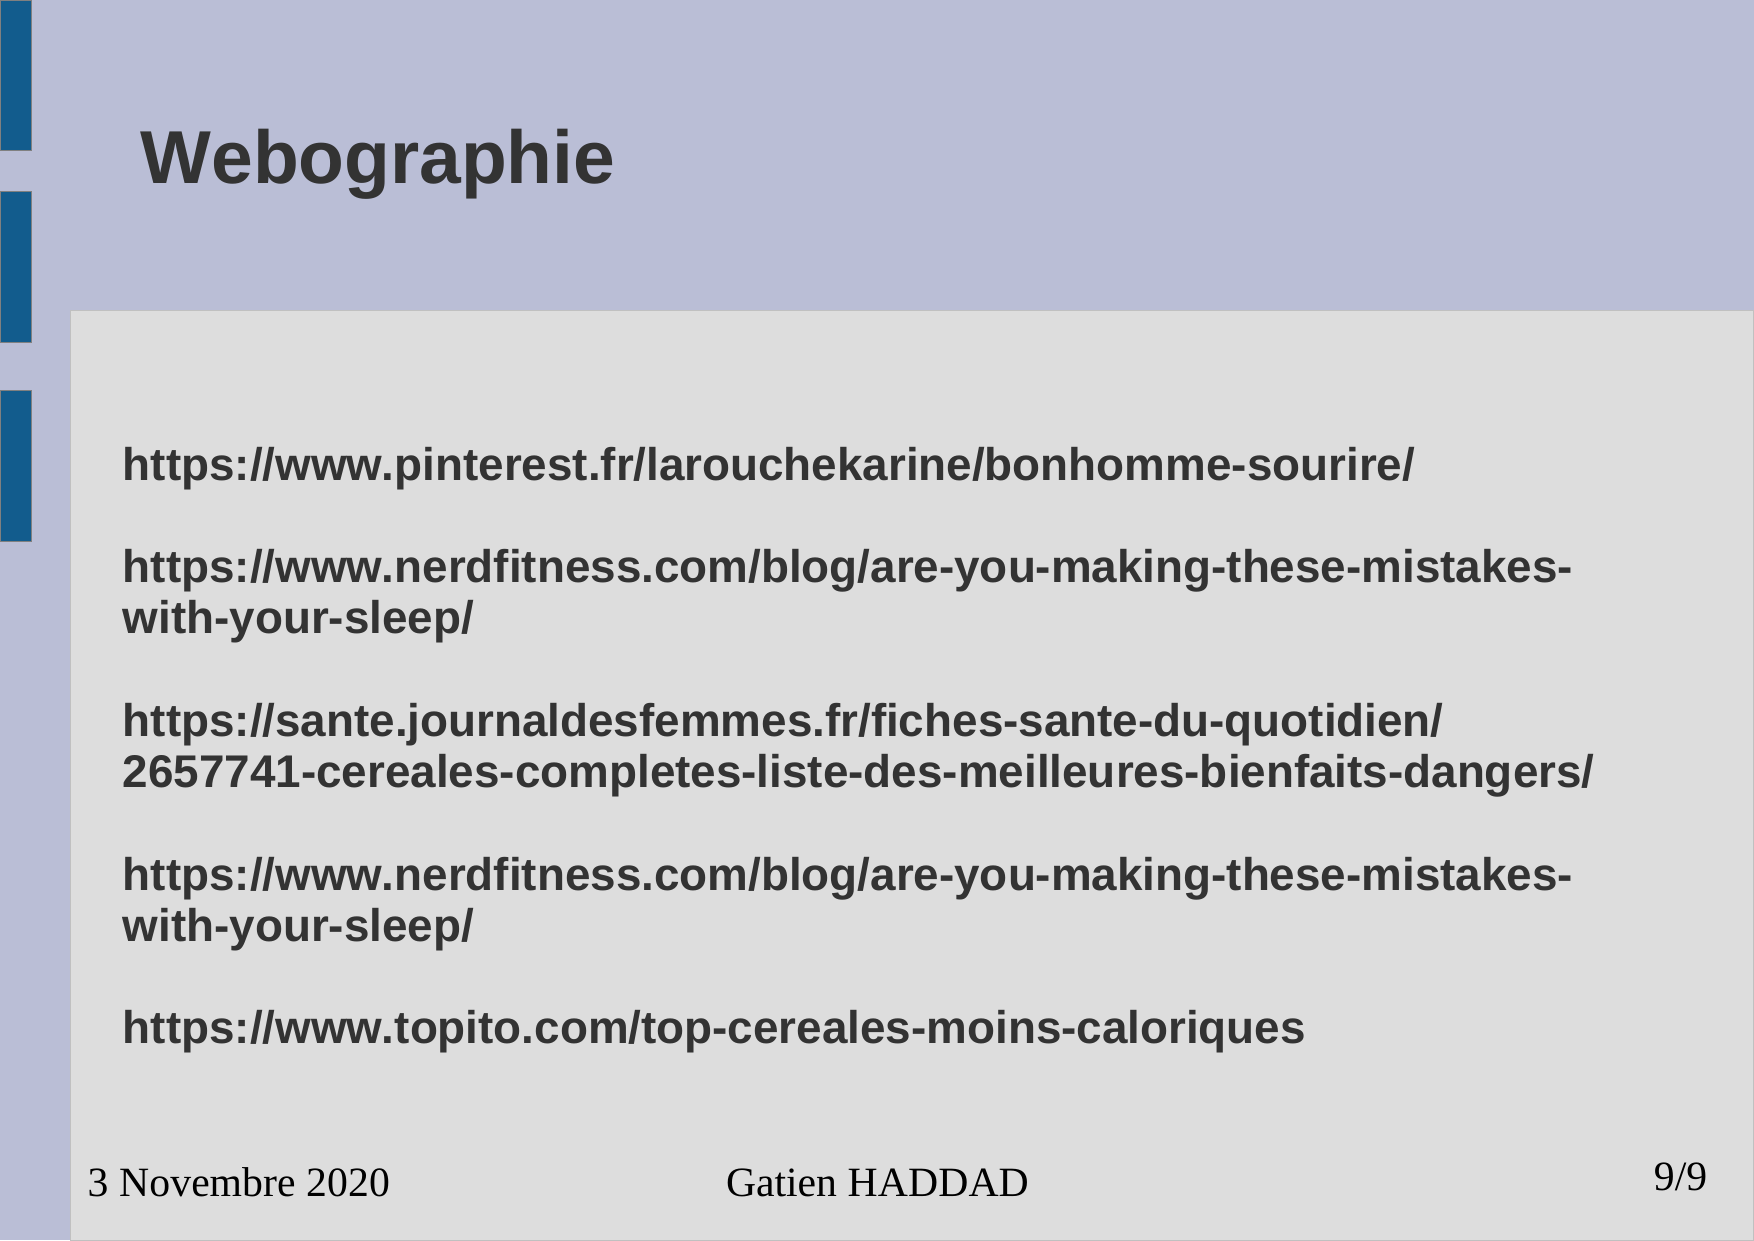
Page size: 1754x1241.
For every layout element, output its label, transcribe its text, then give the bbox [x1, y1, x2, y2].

title Webographie [140, 73, 1512, 242]
title https://www.pinterest.fr/larouchekarine/bonhomme-sourire/ https://www.nerdfitness.com/blog/are-you-making-these-mistakes-with-your-sleep/ https://sante.journaldesfemmes.fr/fiches-sante-du-quotidien/2657741-cereales-completes-liste-des-meilleures-bienfaits-dangers/ https://www.nerdfitness.com/blog/are-you-making-these-mistakes-with-your-sleep/ https://www.topito.com/top-cereales-moins-caloriques [122, 406, 1621, 1086]
